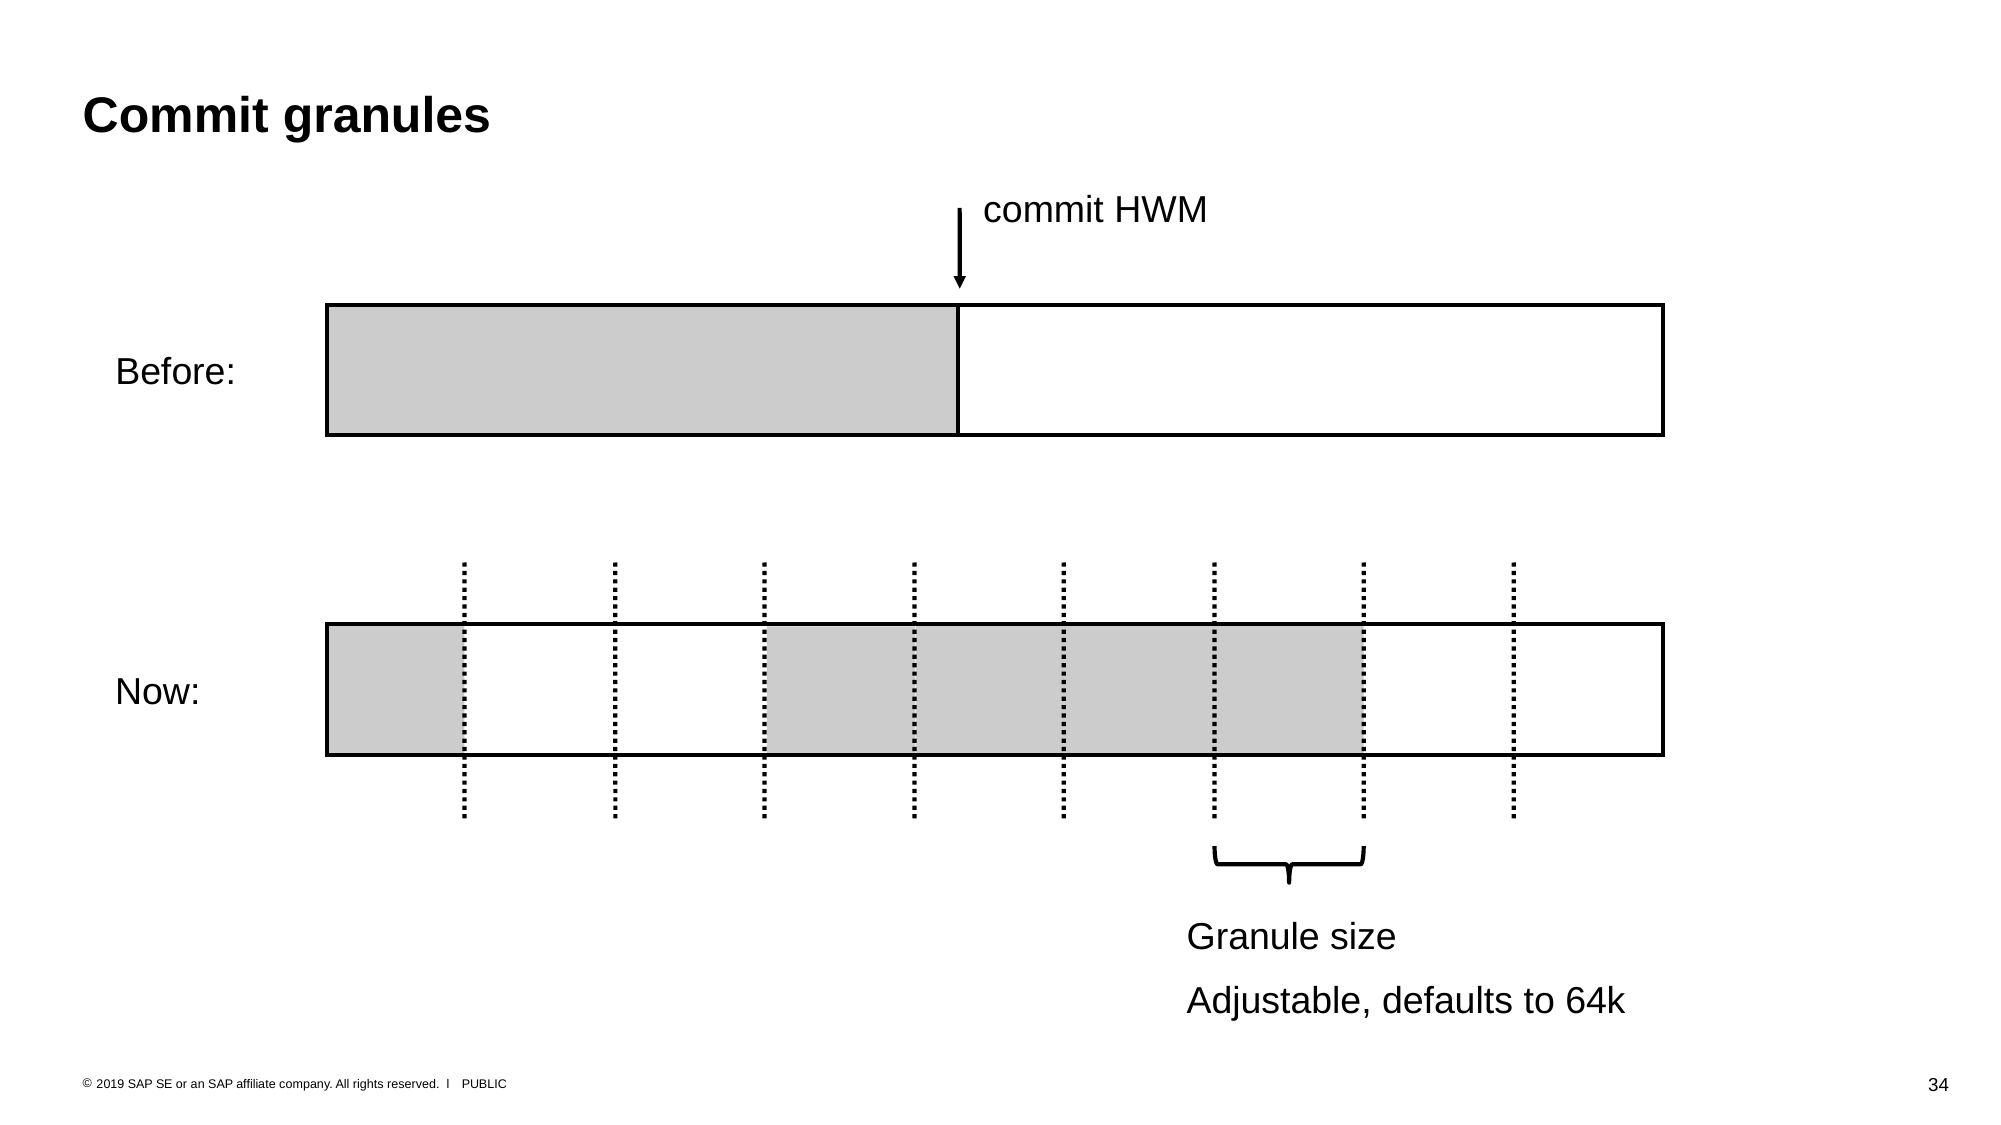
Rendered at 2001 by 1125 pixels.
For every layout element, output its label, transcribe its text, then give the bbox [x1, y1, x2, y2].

text_box Granule size Adjustable, defaults to 64k [1186, 912, 1626, 1022]
text_box [329, 626, 465, 753]
text_box Before: [115, 347, 237, 393]
title Commit granules [82, 82, 1918, 144]
text_box commit HWM [983, 185, 1209, 231]
text_box Now: [115, 666, 201, 712]
text_box [327, 304, 958, 436]
text_box [766, 626, 1364, 753]
